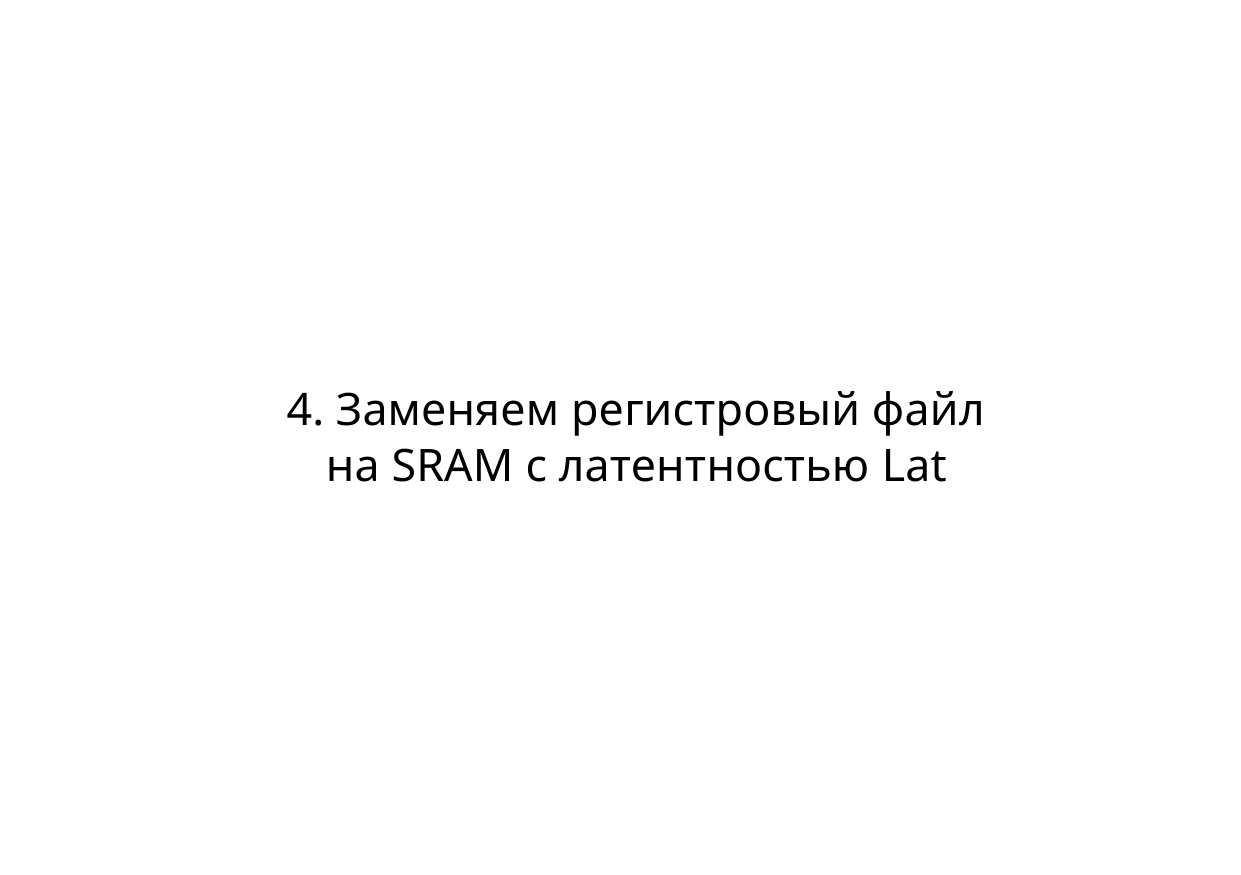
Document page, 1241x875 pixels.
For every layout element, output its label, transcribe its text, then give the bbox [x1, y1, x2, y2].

title 4. Заменяем регистровый файл на SRAM с латентностью Lat [260, 359, 1012, 515]
